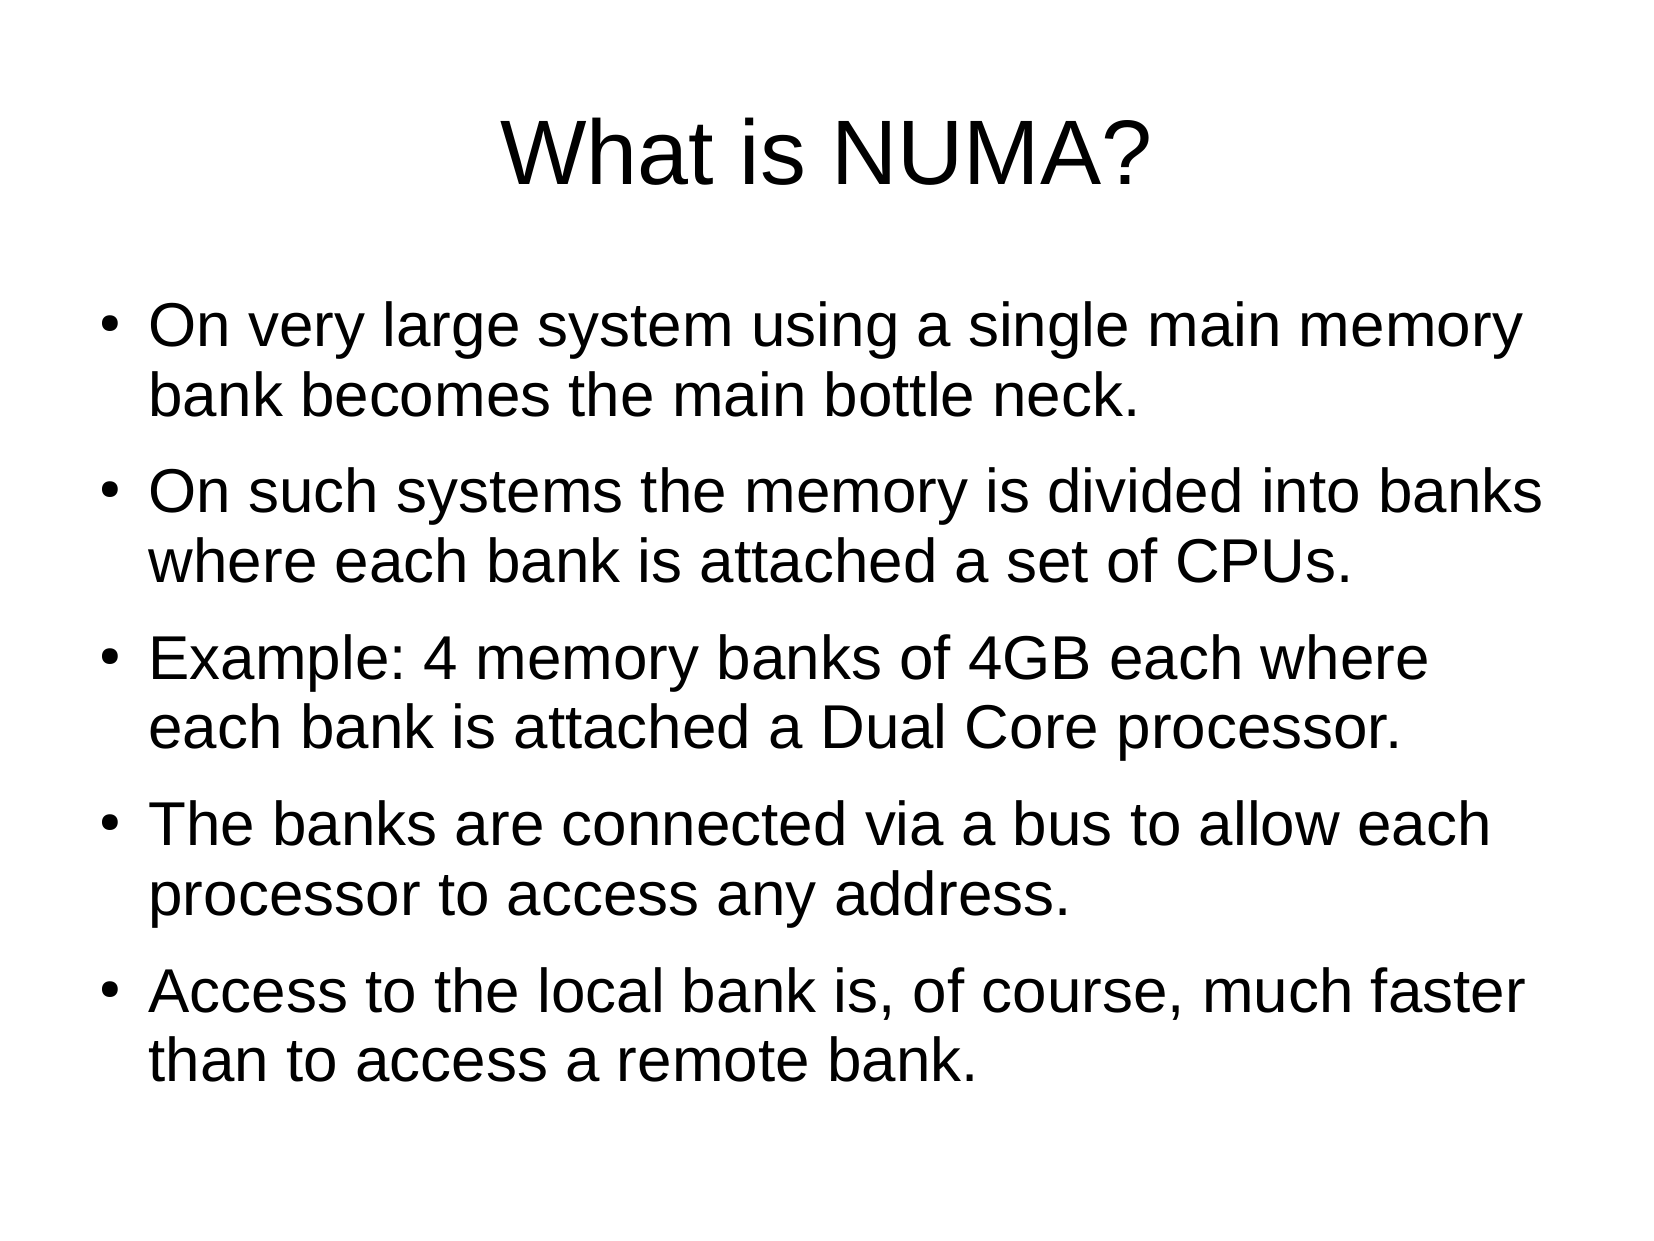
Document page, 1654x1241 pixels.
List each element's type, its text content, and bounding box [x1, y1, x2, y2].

list On very large system using a single main memory bank becomes the main bottle neck. On such systems the memory is divided into banks where each bank is attached a set of CPUs. Example: 4 memory banks of 4GB each where each bank is attached a Dual Core processor. The banks are connected via a bus to allow each processor to access any address. Access to the local bank is, of course, much faster than to access a remote bank. [82, 290, 1571, 1109]
title What is NUMA? [82, 49, 1571, 257]
